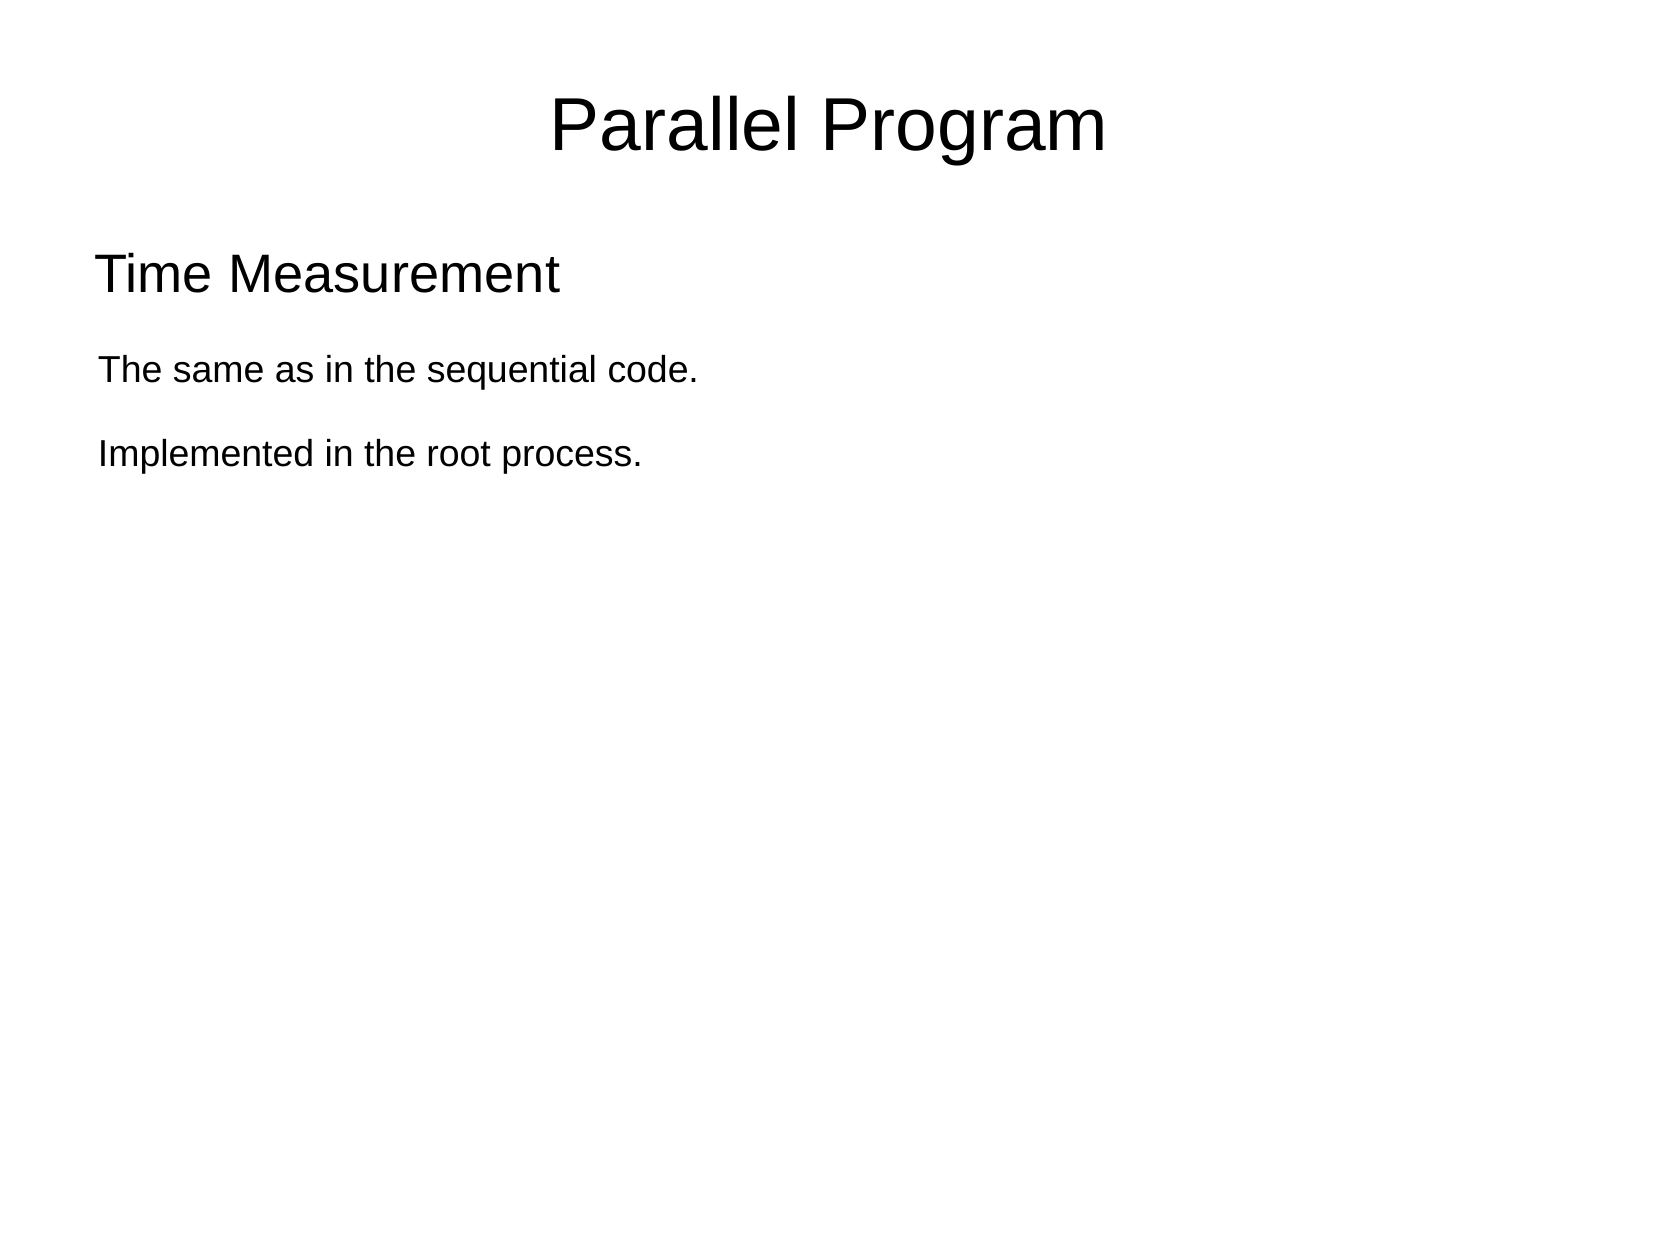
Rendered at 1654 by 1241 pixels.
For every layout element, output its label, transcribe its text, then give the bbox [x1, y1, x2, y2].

text_box Parallel Program [4, 75, 1654, 174]
text_box Time Measurement [4, 216, 1654, 316]
text_box The same as in the sequential code. Implemented in the root process. [8, 340, 1654, 1135]
